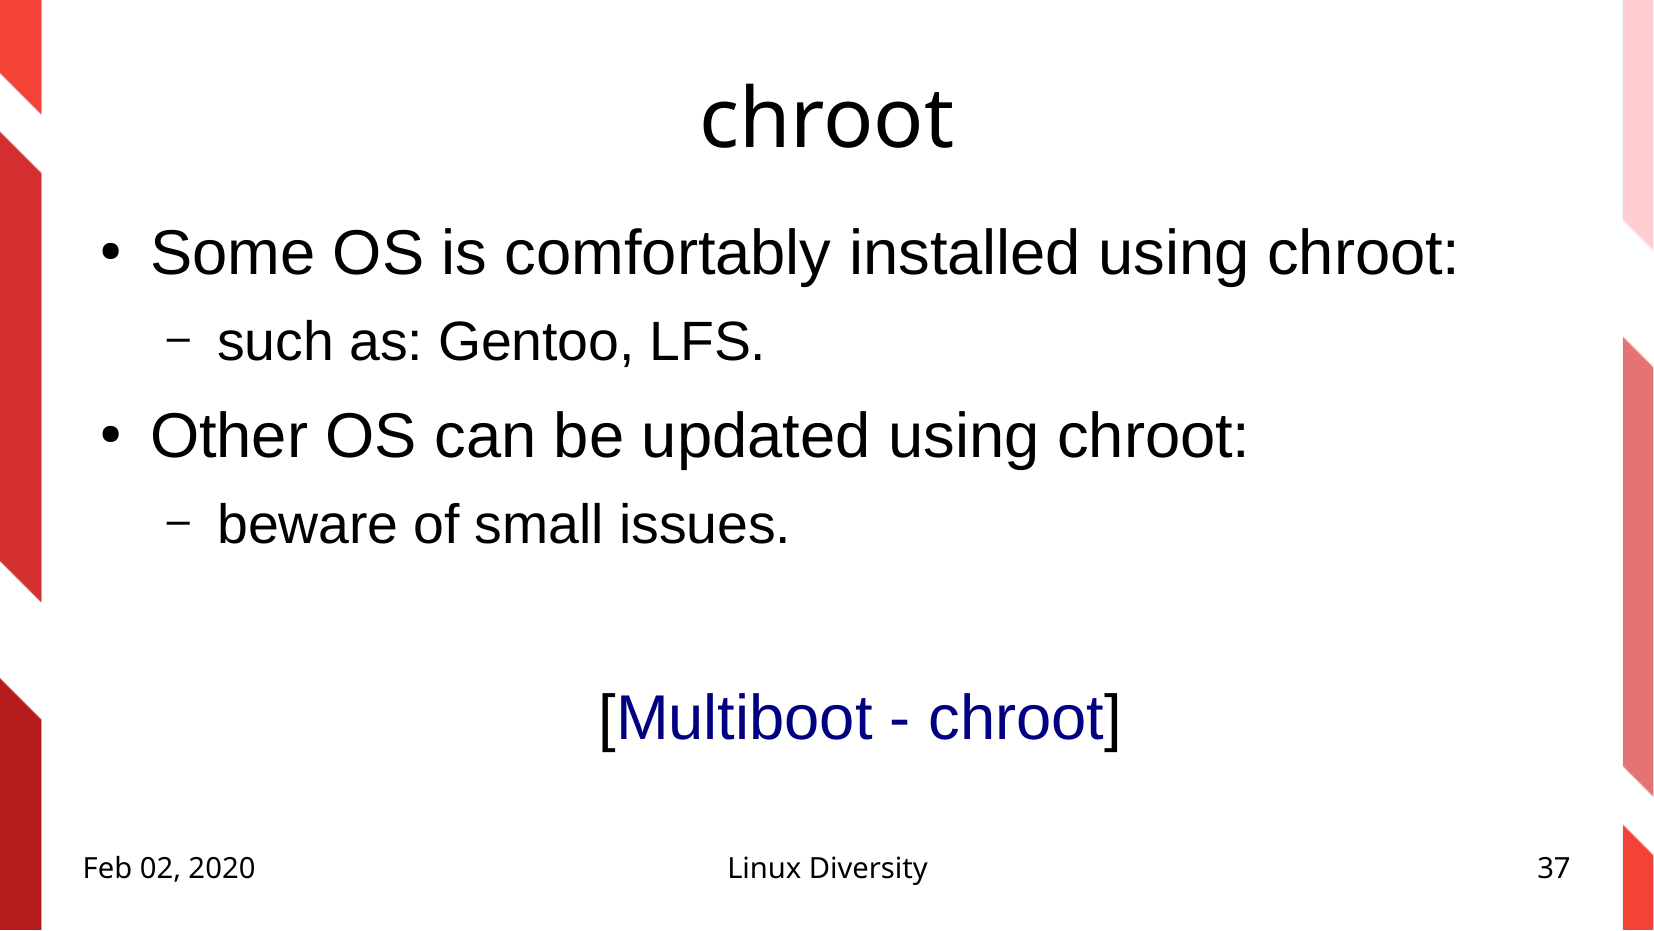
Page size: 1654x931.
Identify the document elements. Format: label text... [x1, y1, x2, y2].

title chroot [82, 37, 1571, 193]
picture [0, 0, 1654, 930]
list Some OS is comfortably installed using chroot: such as: Gentoo, LFS. Other OS can be updated using chroot: beware of small issues. [Multiboot - chroot] [82, 217, 1571, 758]
